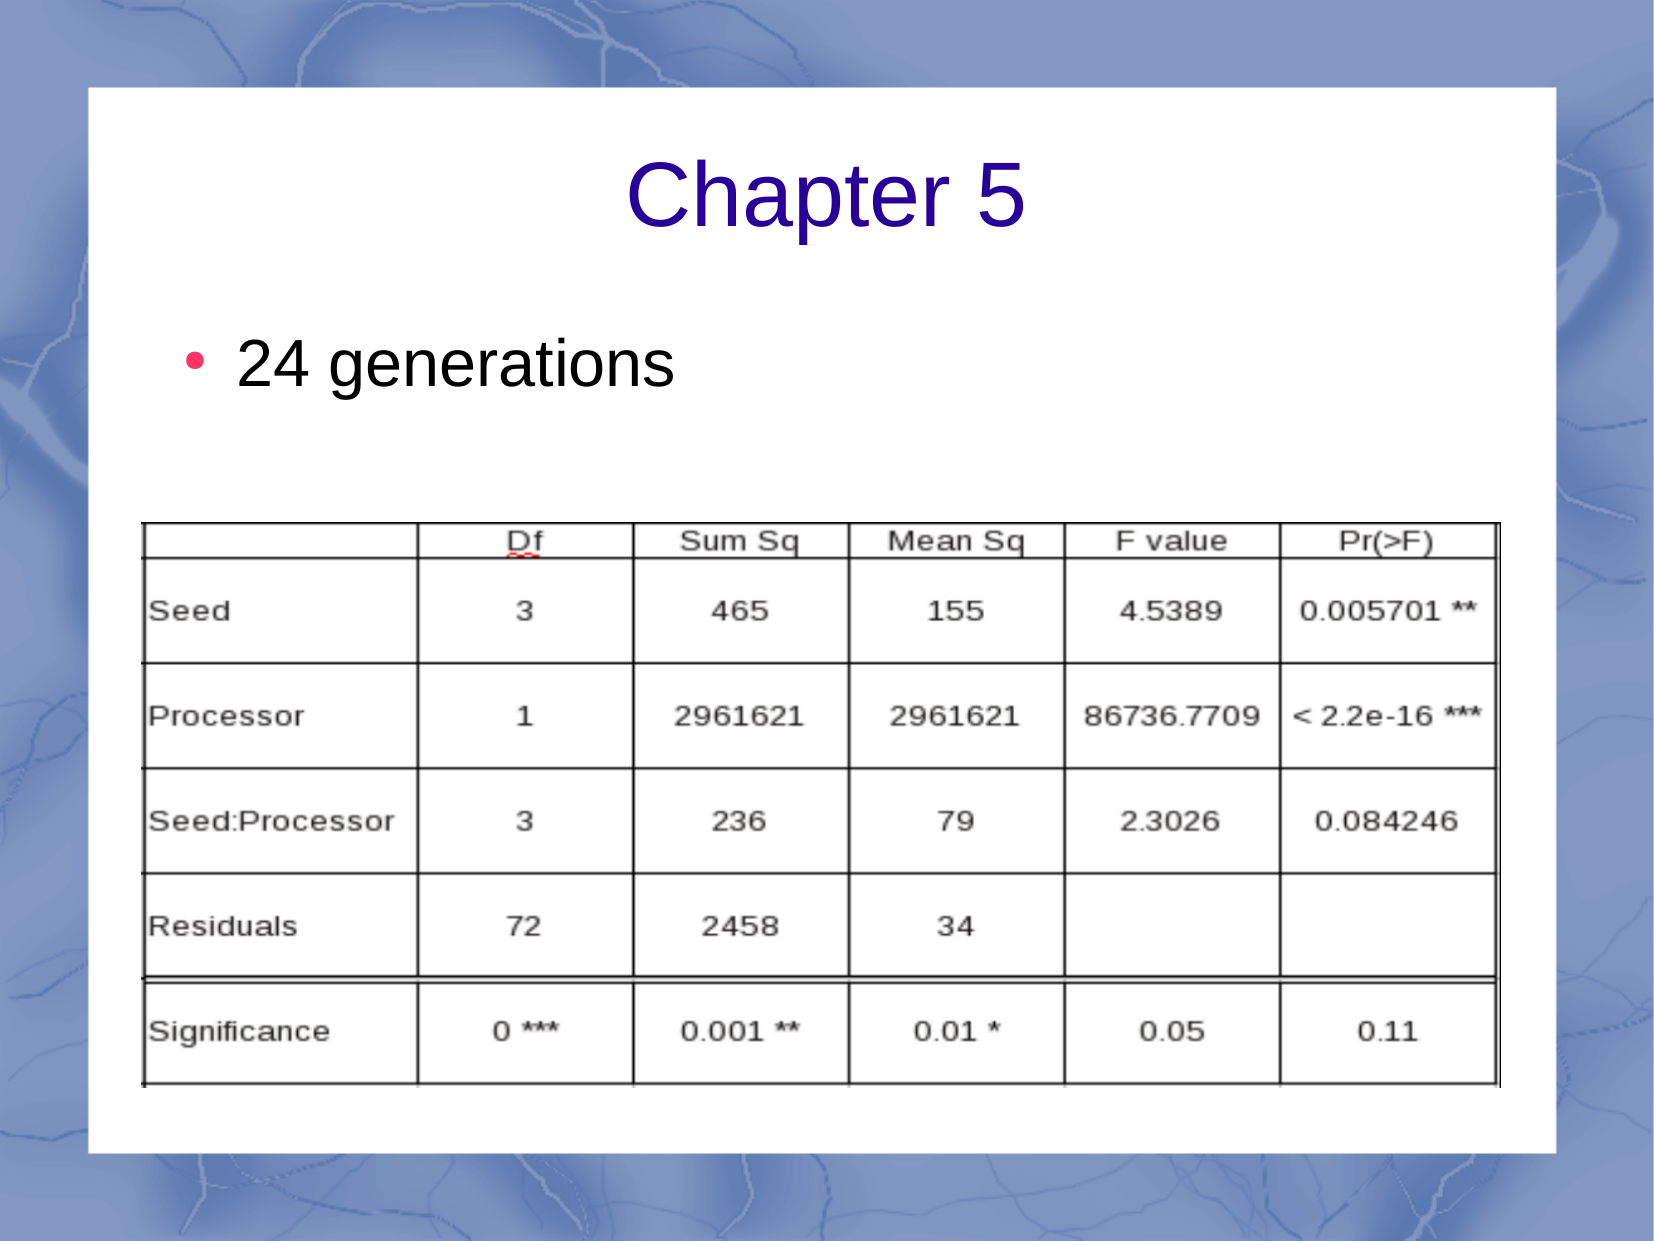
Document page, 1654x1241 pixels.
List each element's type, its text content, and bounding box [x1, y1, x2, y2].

picture [0, 0, 1654, 1241]
title Chapter 5 [118, 98, 1536, 291]
list 24 generations [147, 325, 1506, 996]
